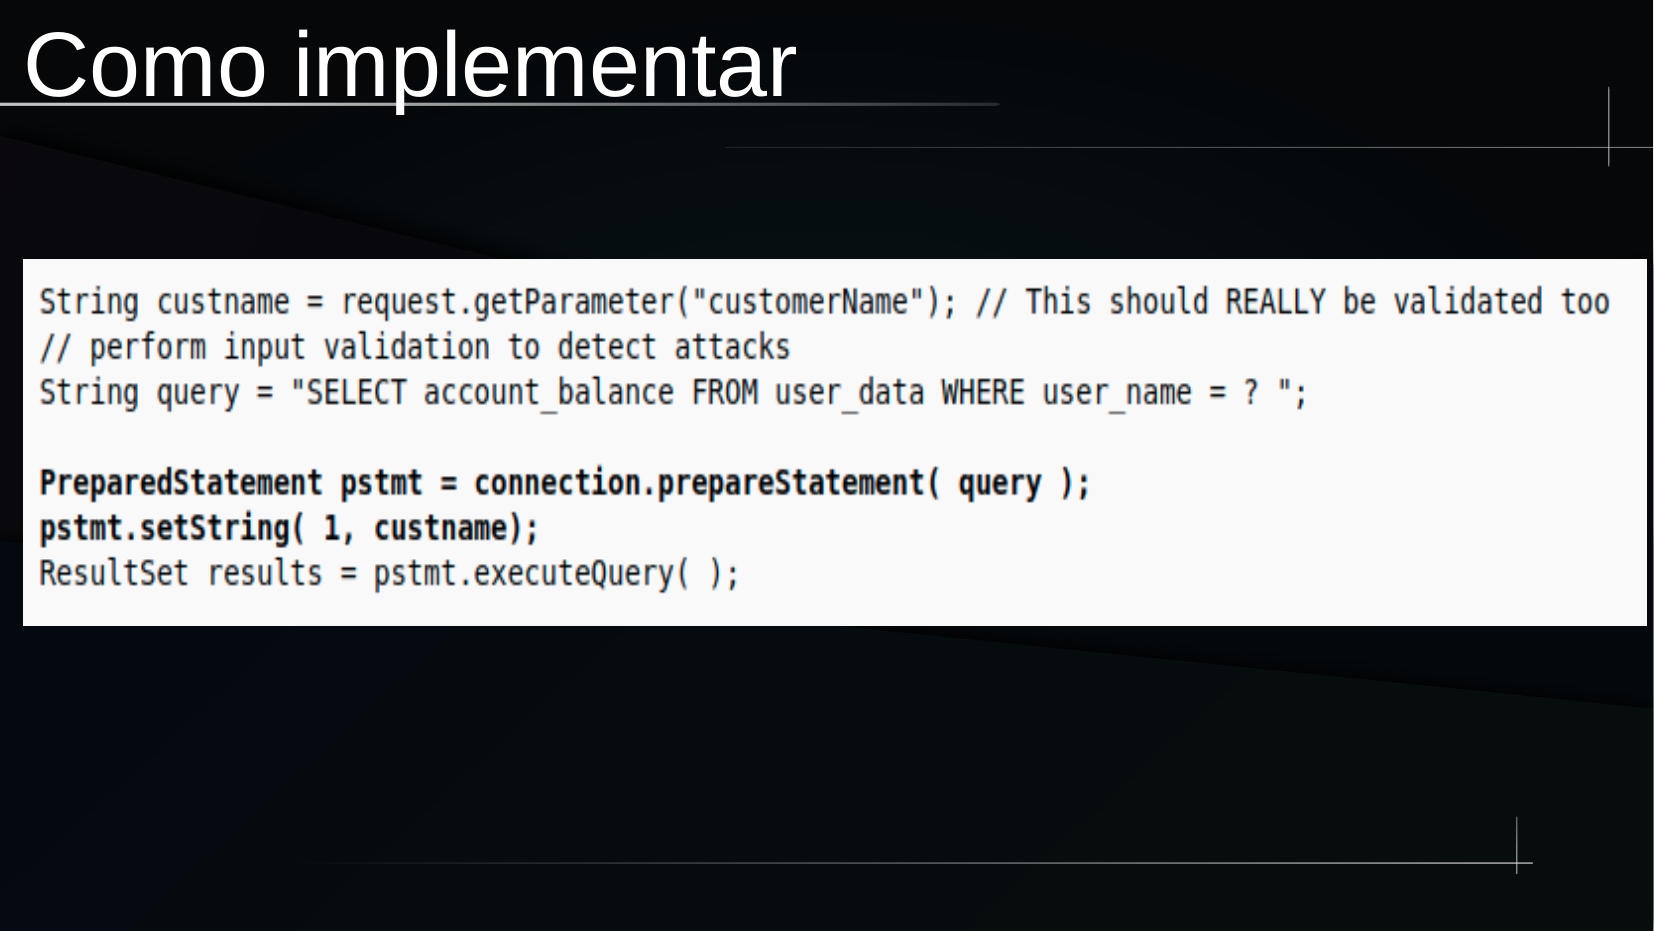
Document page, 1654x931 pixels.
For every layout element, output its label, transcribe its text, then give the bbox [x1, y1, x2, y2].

title Como implementar [23, 11, 1589, 119]
picture [0, 0, 1654, 931]
